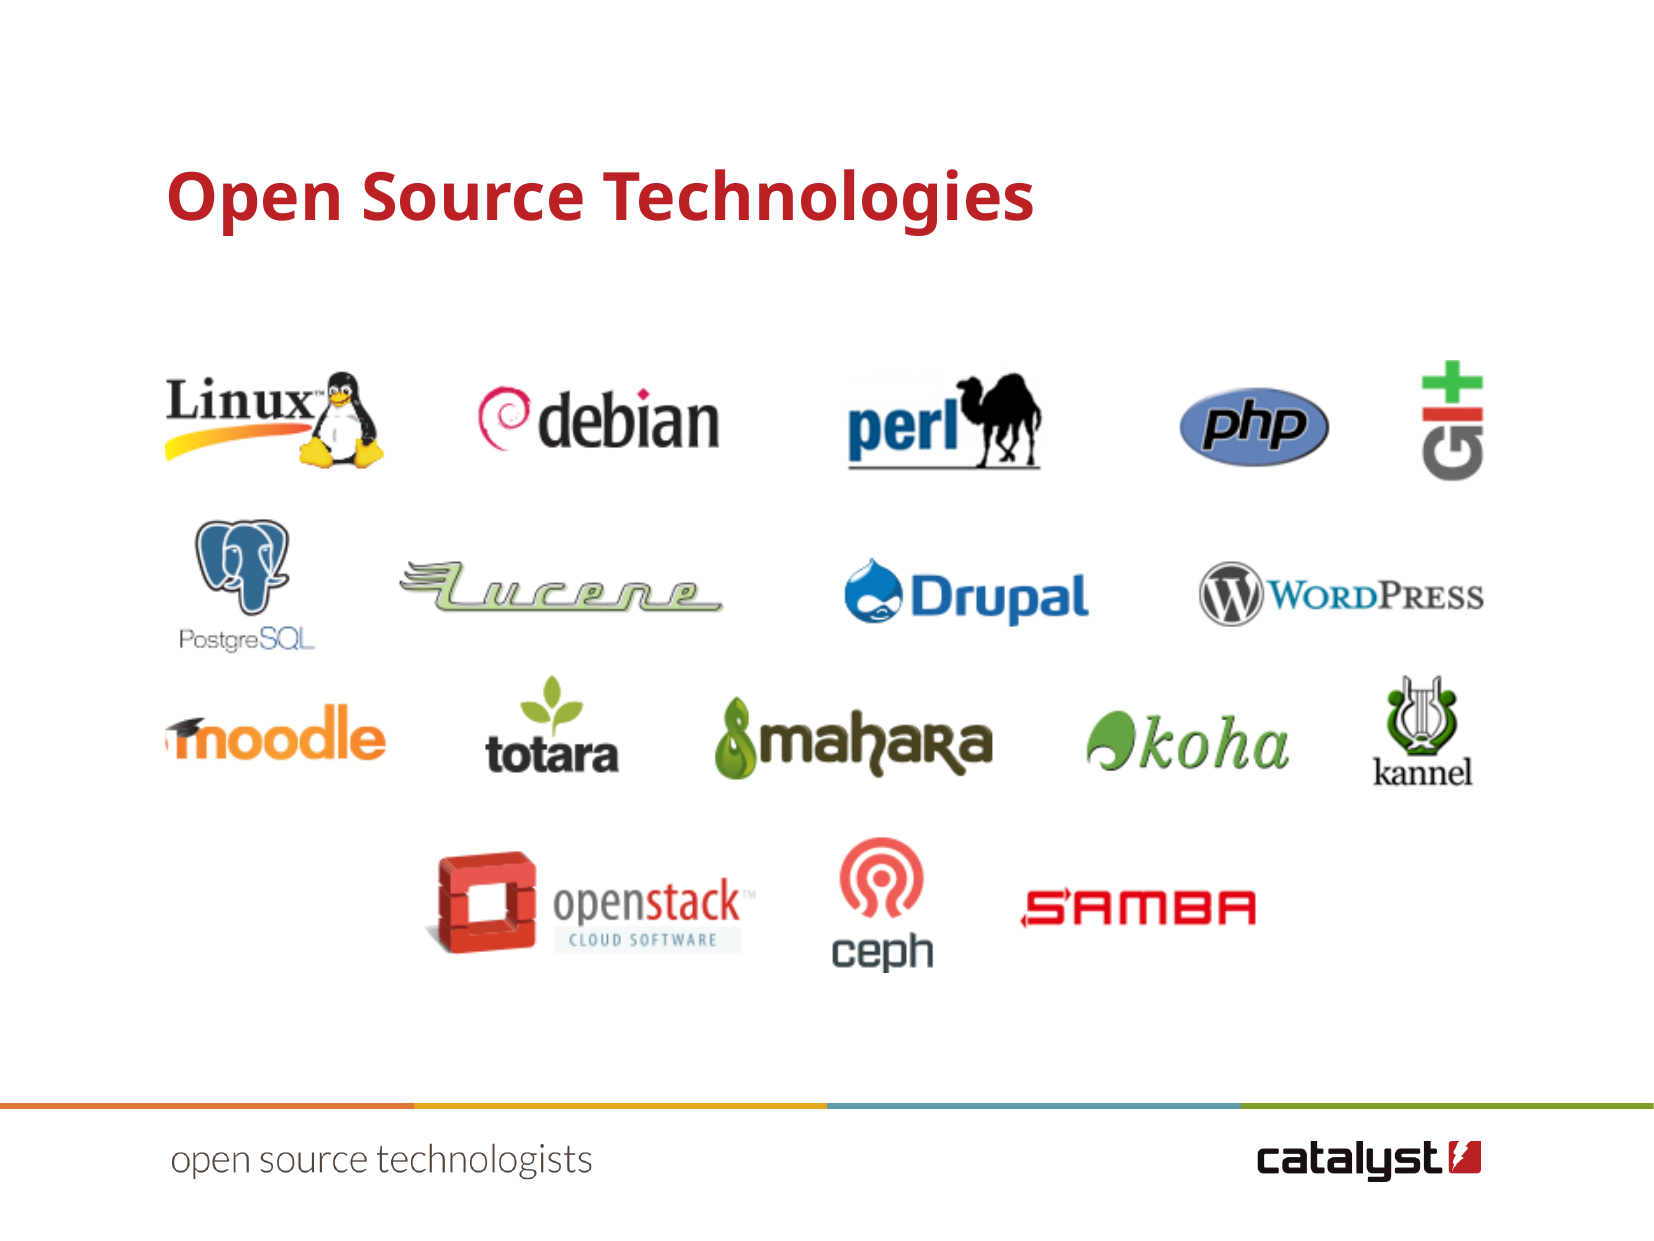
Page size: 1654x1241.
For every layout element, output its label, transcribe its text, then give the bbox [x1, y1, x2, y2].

picture [165, 360, 1489, 973]
title Open Source Technologies [165, 90, 1489, 298]
picture [0, 1103, 1654, 1182]
